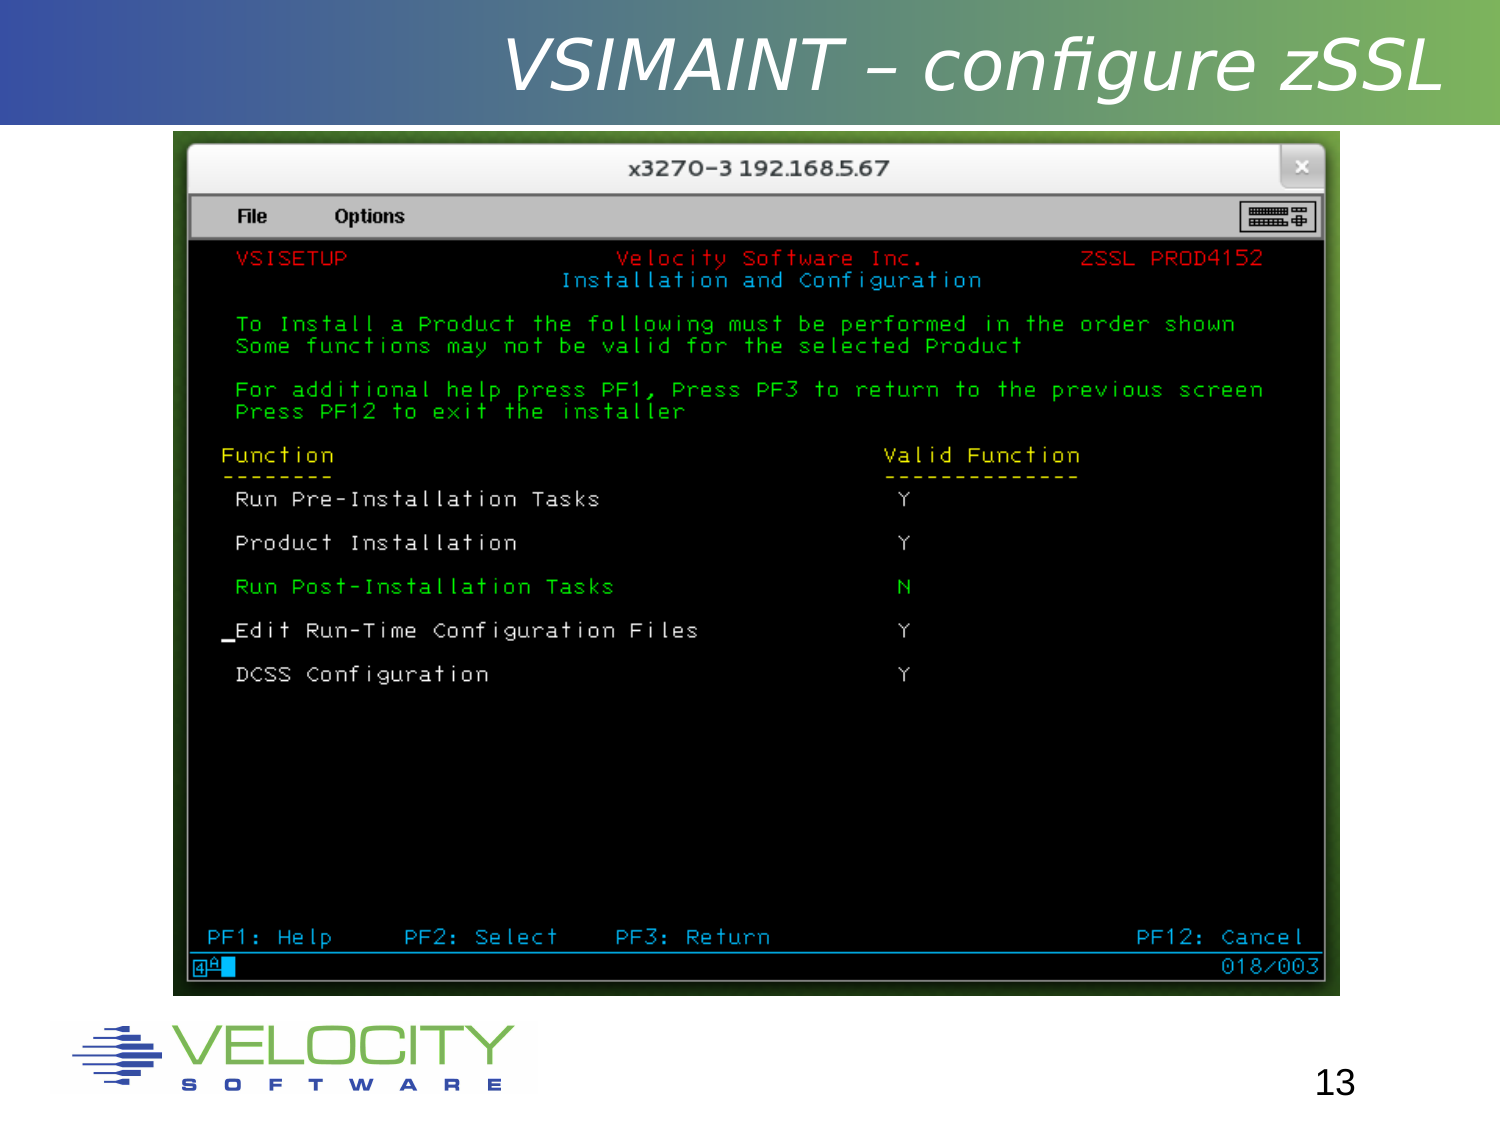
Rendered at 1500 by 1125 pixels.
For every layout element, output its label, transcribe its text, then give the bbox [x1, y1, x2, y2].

picture [50, 1021, 538, 1094]
title VSIMAINT – configure zSSL [62, 12, 1463, 113]
picture [173, 131, 1340, 997]
